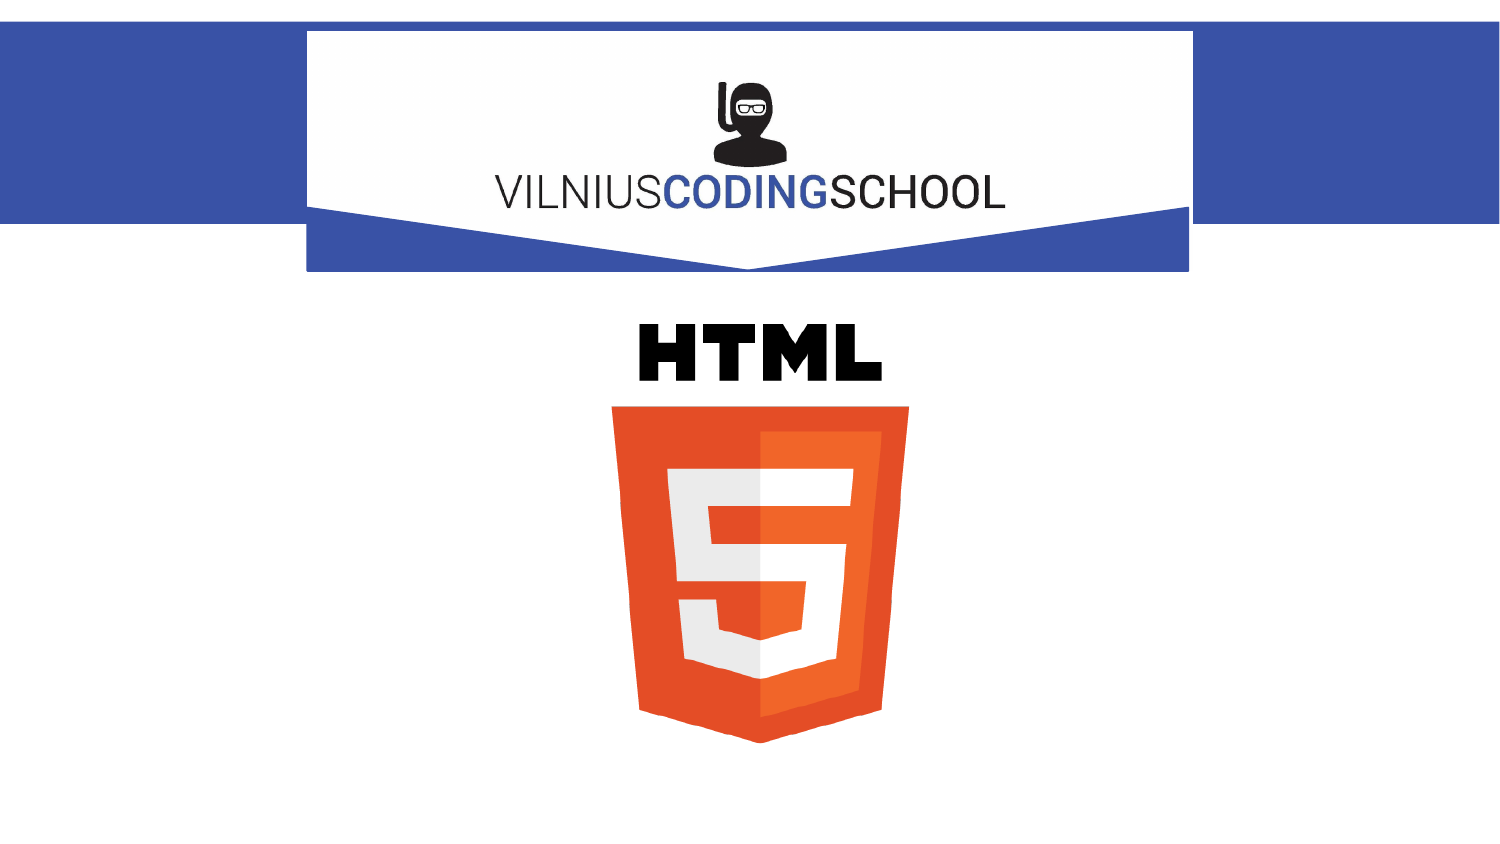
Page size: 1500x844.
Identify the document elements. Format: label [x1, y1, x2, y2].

picture [307, 31, 1193, 272]
picture [611, 322, 910, 744]
text_box [307, 207, 1189, 271]
